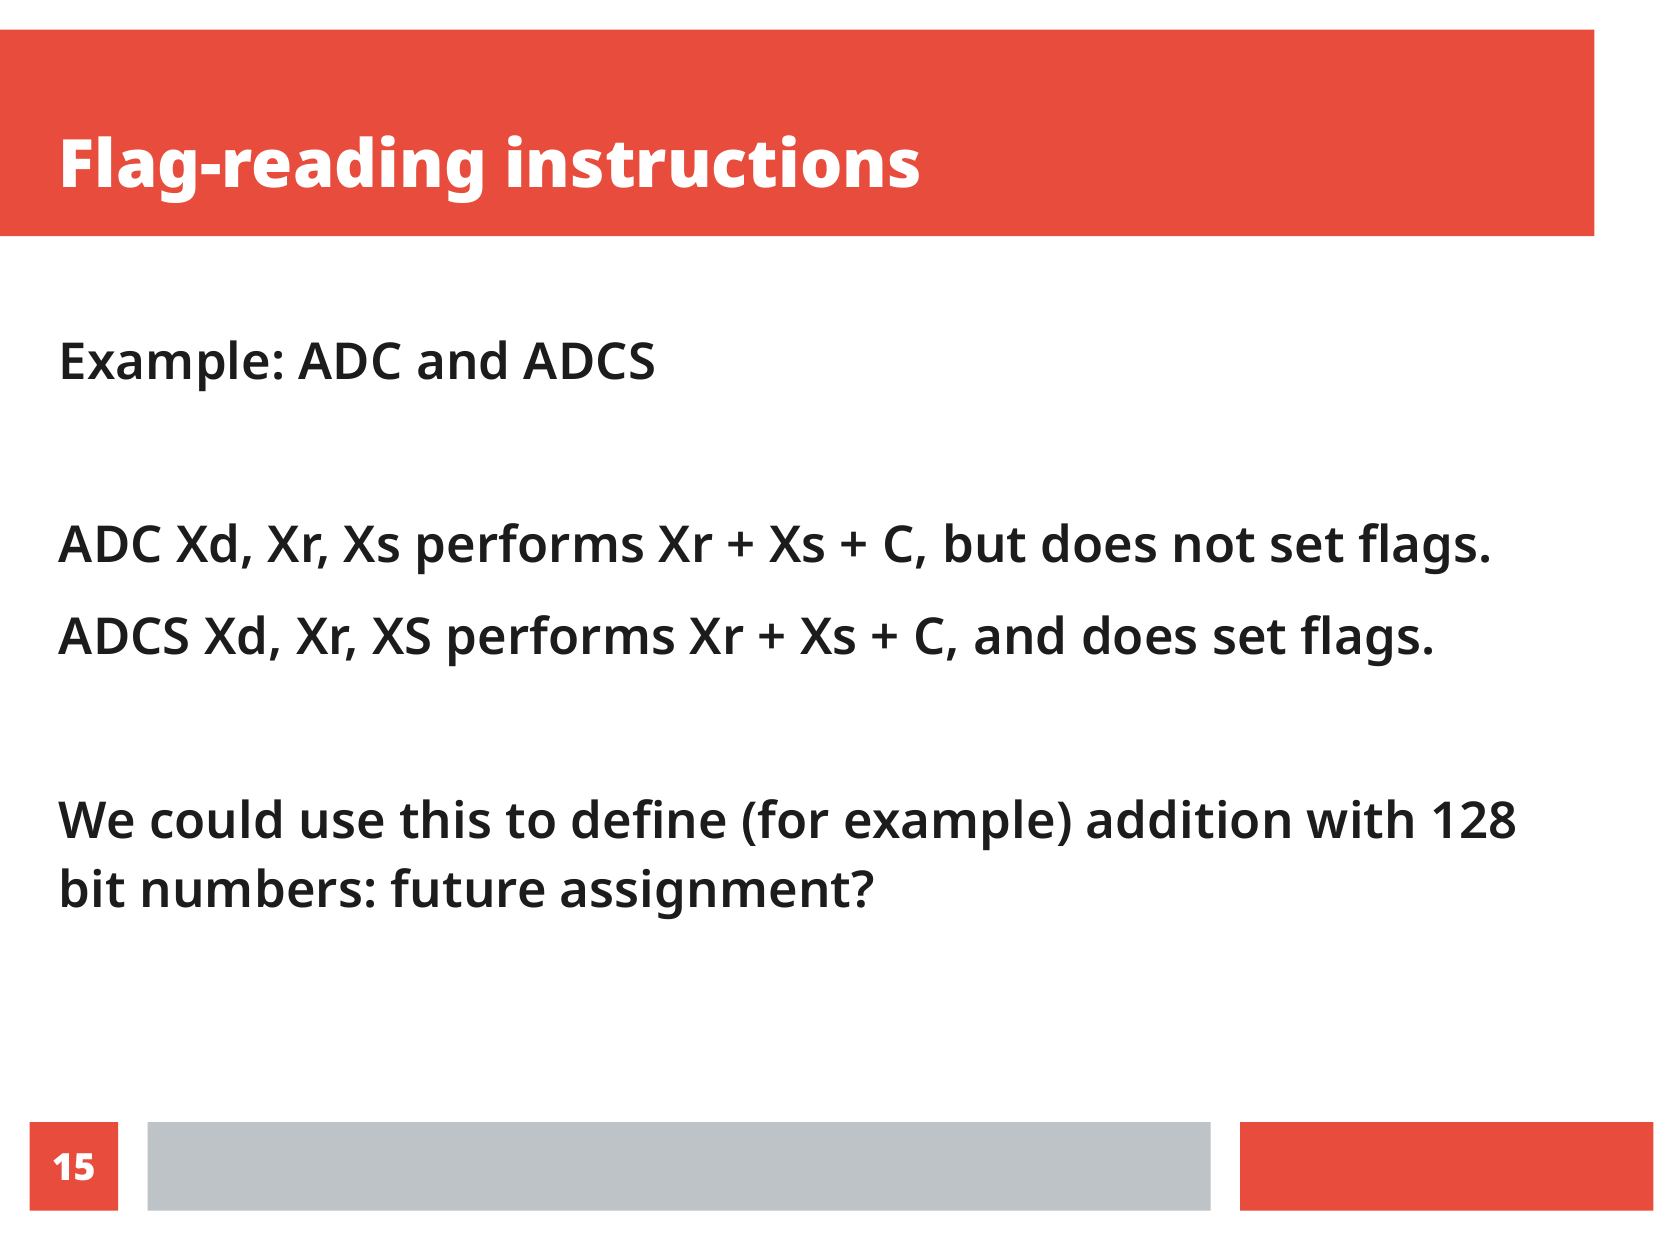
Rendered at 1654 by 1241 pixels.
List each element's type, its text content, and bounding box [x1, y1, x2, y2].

title Flag-reading instructions [59, 59, 1595, 207]
list Example: ADC and ADCS ADC Xd, Xr, Xs performs Xr + Xs + C, but does not set flags. ADCS Xd, Xr, XS performs Xr + Xs + C, and does set flags. We could use this to define (for example) addition with 128 bit numbers: future assignment? [59, 324, 1565, 1093]
